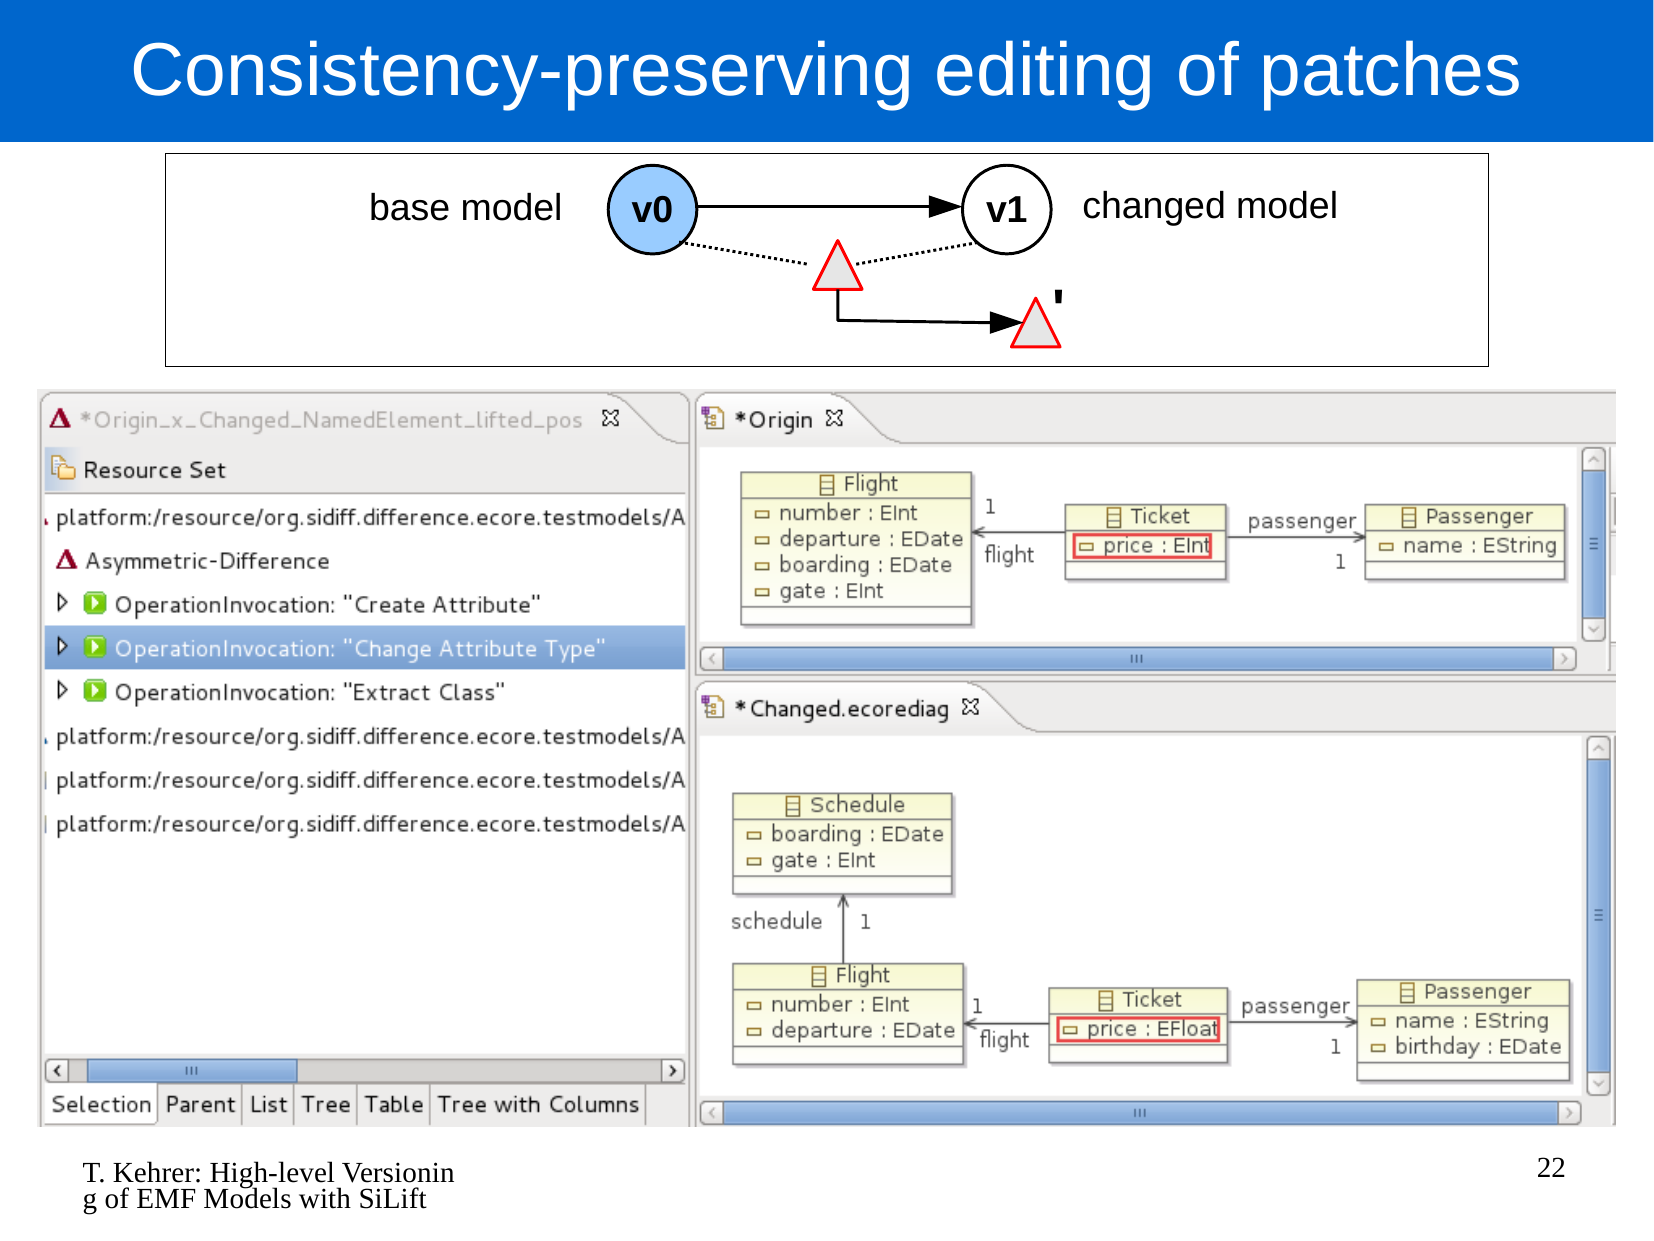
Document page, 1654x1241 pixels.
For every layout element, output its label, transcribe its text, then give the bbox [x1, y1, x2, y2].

title Consistency-preserving editing of patches [0, 0, 1654, 142]
text_box [813, 240, 863, 290]
text_box v1 [962, 165, 1052, 254]
text_box v0 [608, 165, 697, 254]
text_box ' [1038, 271, 1081, 347]
picture [37, 389, 1616, 1127]
text_box [1011, 298, 1038, 347]
text_box changed model [1067, 177, 1353, 234]
text_box base model [354, 179, 578, 237]
